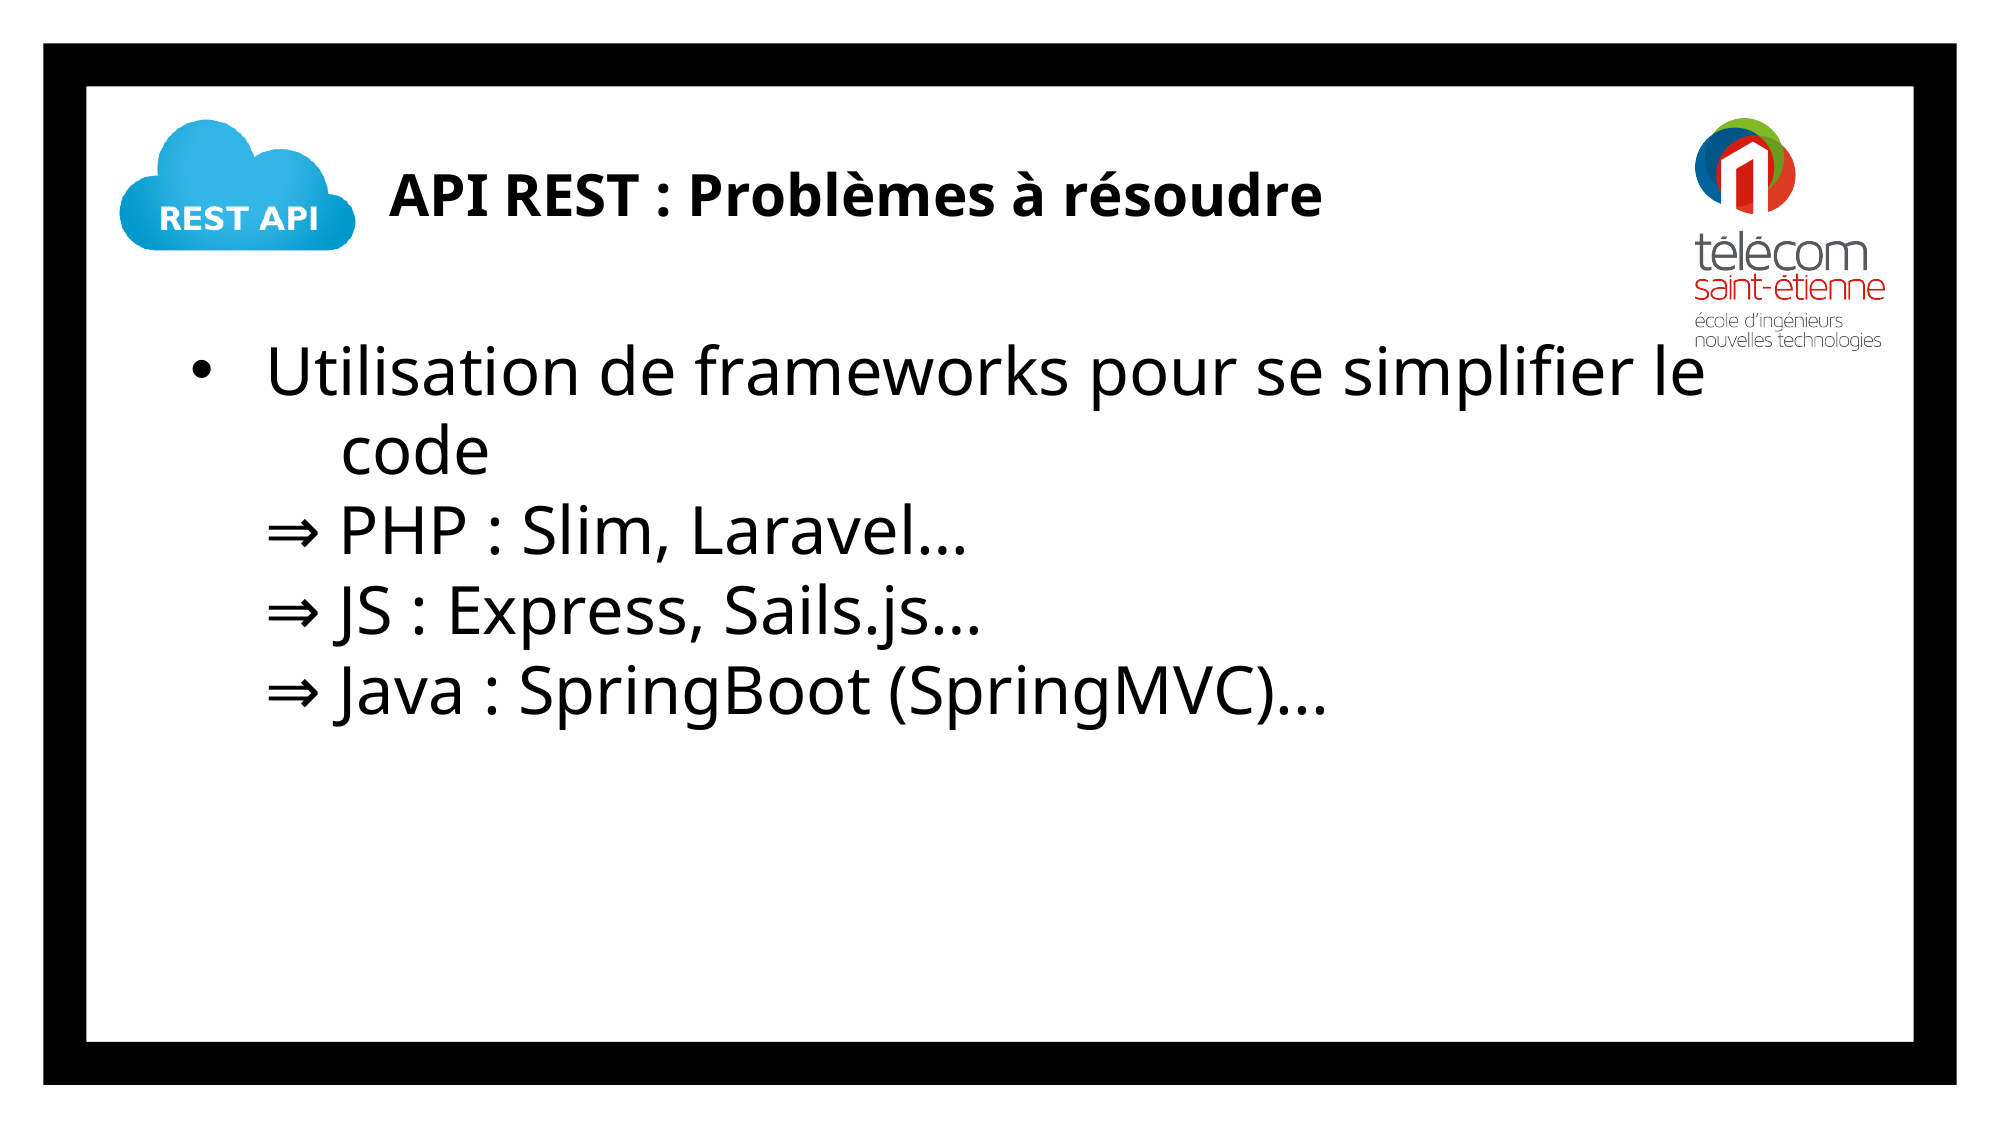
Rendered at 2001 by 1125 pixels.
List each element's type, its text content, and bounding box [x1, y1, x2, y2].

picture [117, 118, 357, 254]
title API REST : Problèmes à résoudre [369, 138, 1695, 304]
picture [1695, 118, 1885, 351]
text_box Utilisation de frameworks pour se simplifier le code ⇒ PHP : Slim, Laravel… ⇒ JS : Express, Sails.js… ⇒ Java : SpringBoot (SpringMVC)... [175, 320, 1881, 1084]
